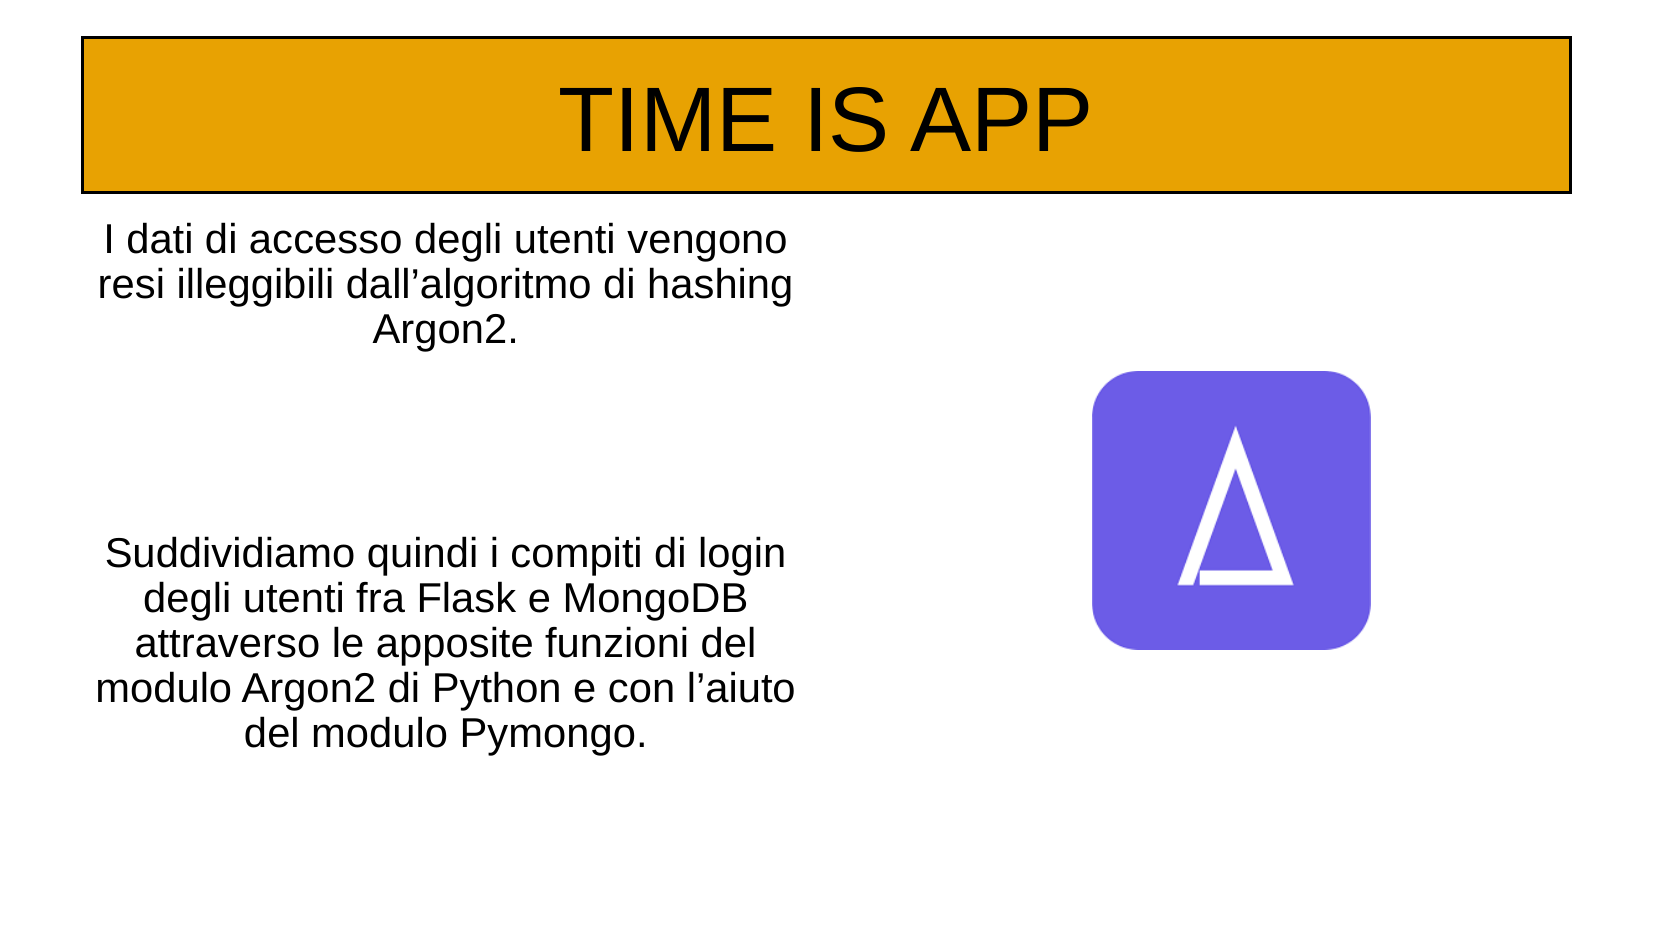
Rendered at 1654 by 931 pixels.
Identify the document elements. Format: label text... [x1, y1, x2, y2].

picture [1092, 371, 1371, 650]
title TIME IS APP [82, 37, 1571, 193]
list I dati di accesso degli utenti vengono resi illeggibili dall’algoritmo di hashing Argon2. Suddividiamo quindi i compiti di login degli utenti fra Flask e MongoDB attraverso le apposite funzioni del modulo Argon2 di Python e con l’aiuto del modulo Pymongo. [82, 217, 809, 758]
